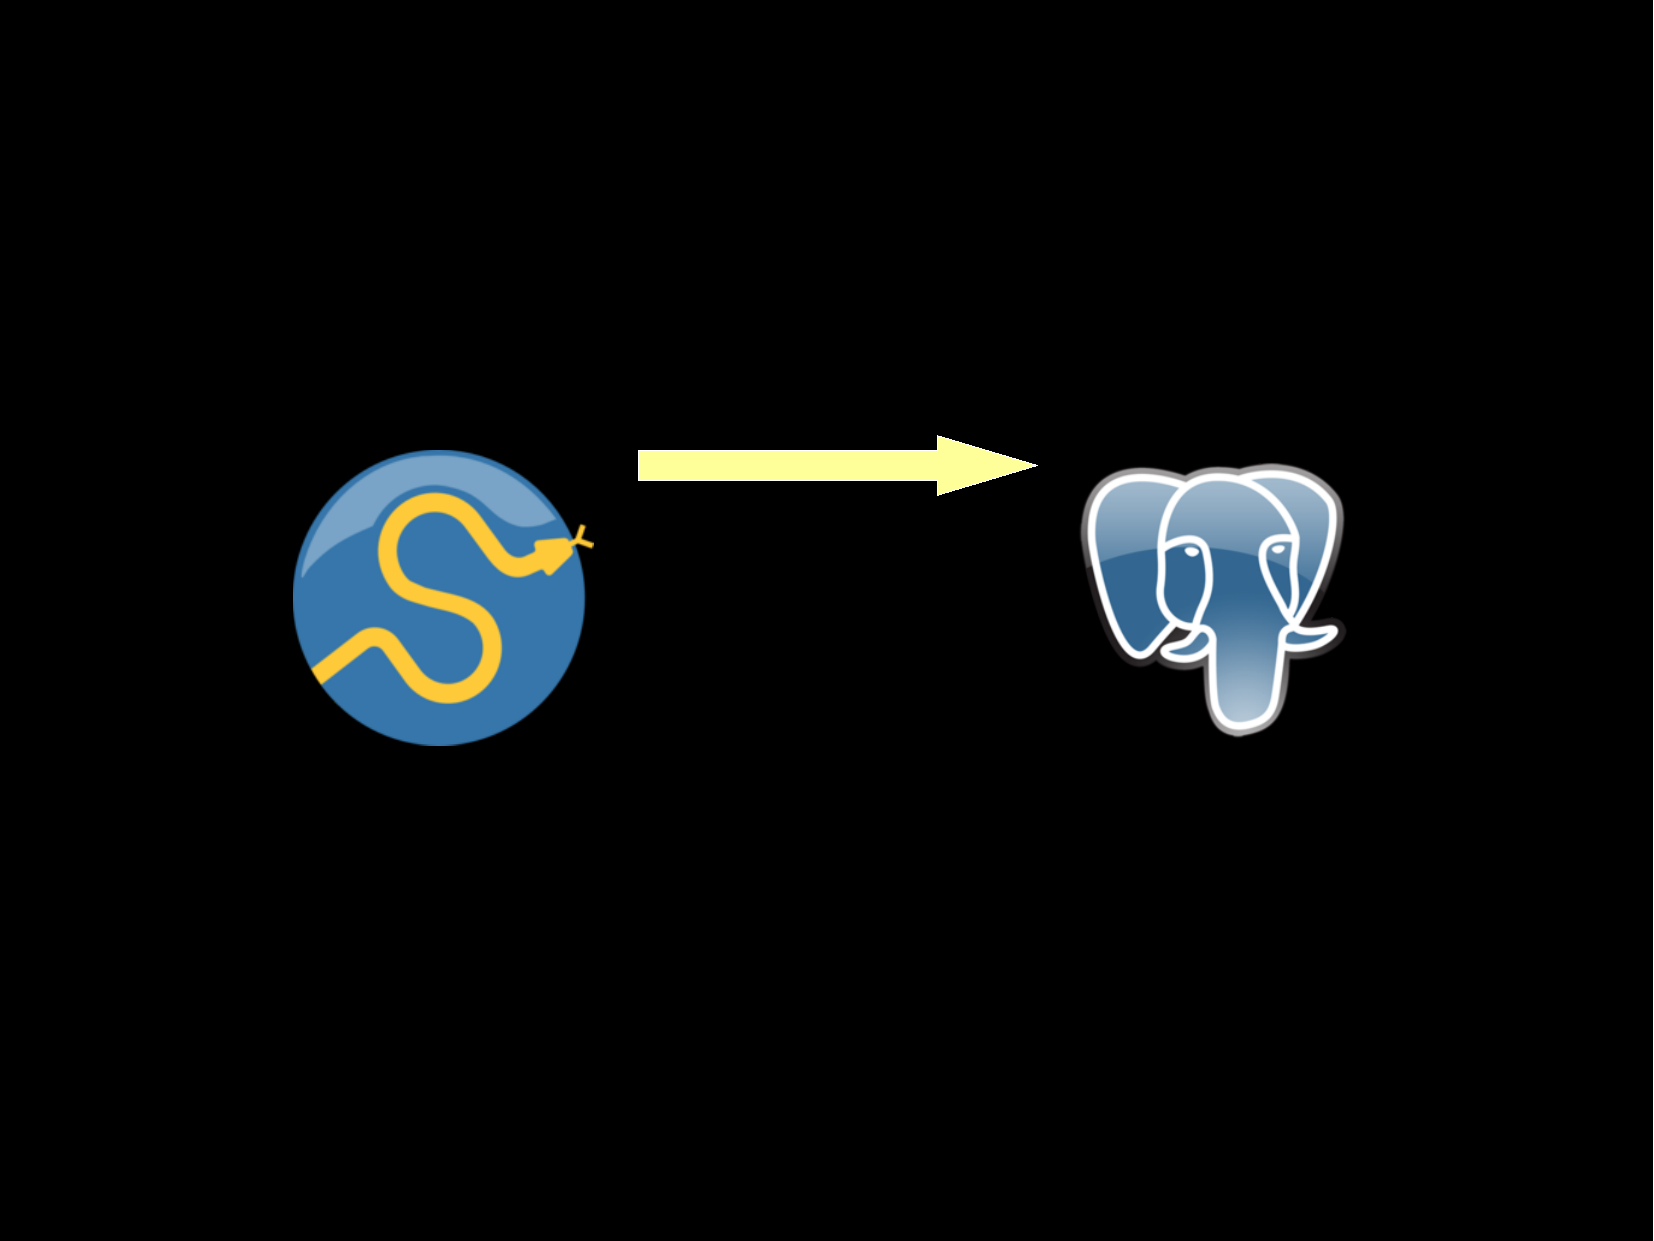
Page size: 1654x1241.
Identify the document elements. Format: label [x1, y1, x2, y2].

picture [1063, 450, 1364, 751]
text_box [638, 435, 1038, 496]
picture [293, 450, 594, 746]
